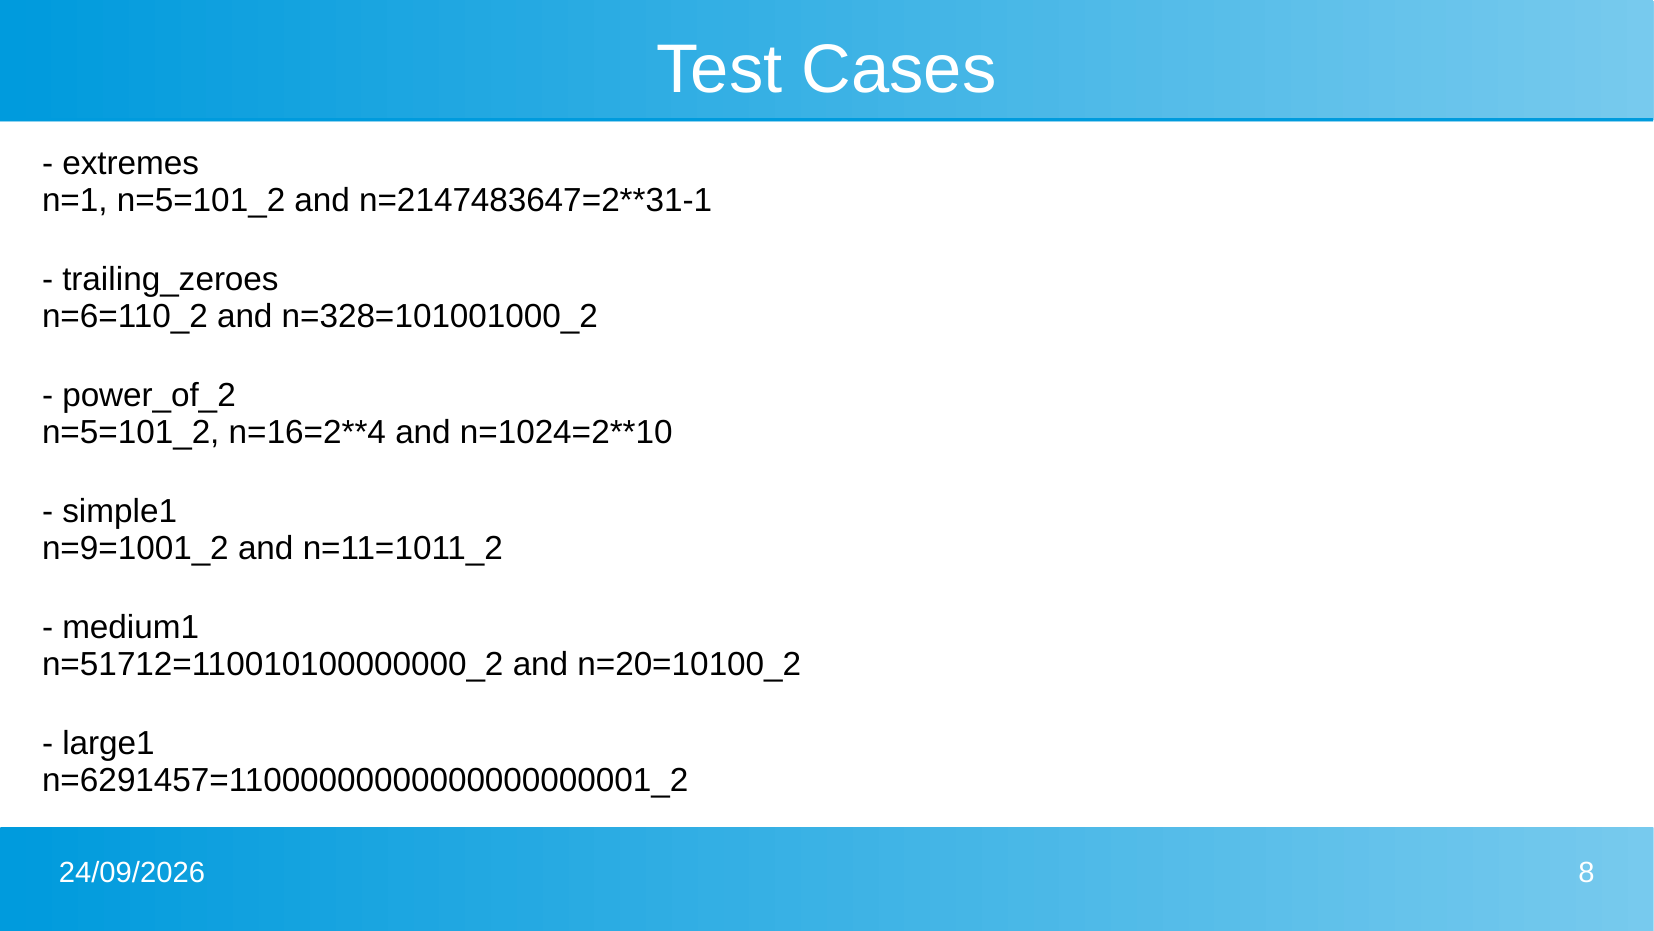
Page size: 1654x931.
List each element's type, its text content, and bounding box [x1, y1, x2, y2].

text_box - extremes n=1, n=5=101_2 and n=2147483647=2**31-1 - trailing_zeroes n=6=110_2 and n=328=101001000_2 - power_of_2 n=5=101_2, n=16=2**4 and n=1024=2**10 - simple1 n=9=1001_2 and n=11=1011_2 - medium1 n=51712=110010100000000_2 and n=20=10100_2 - large1 n=6291457=11000000000000000000001_2 [27, 137, 1589, 807]
title Test Cases [59, 29, 1595, 108]
